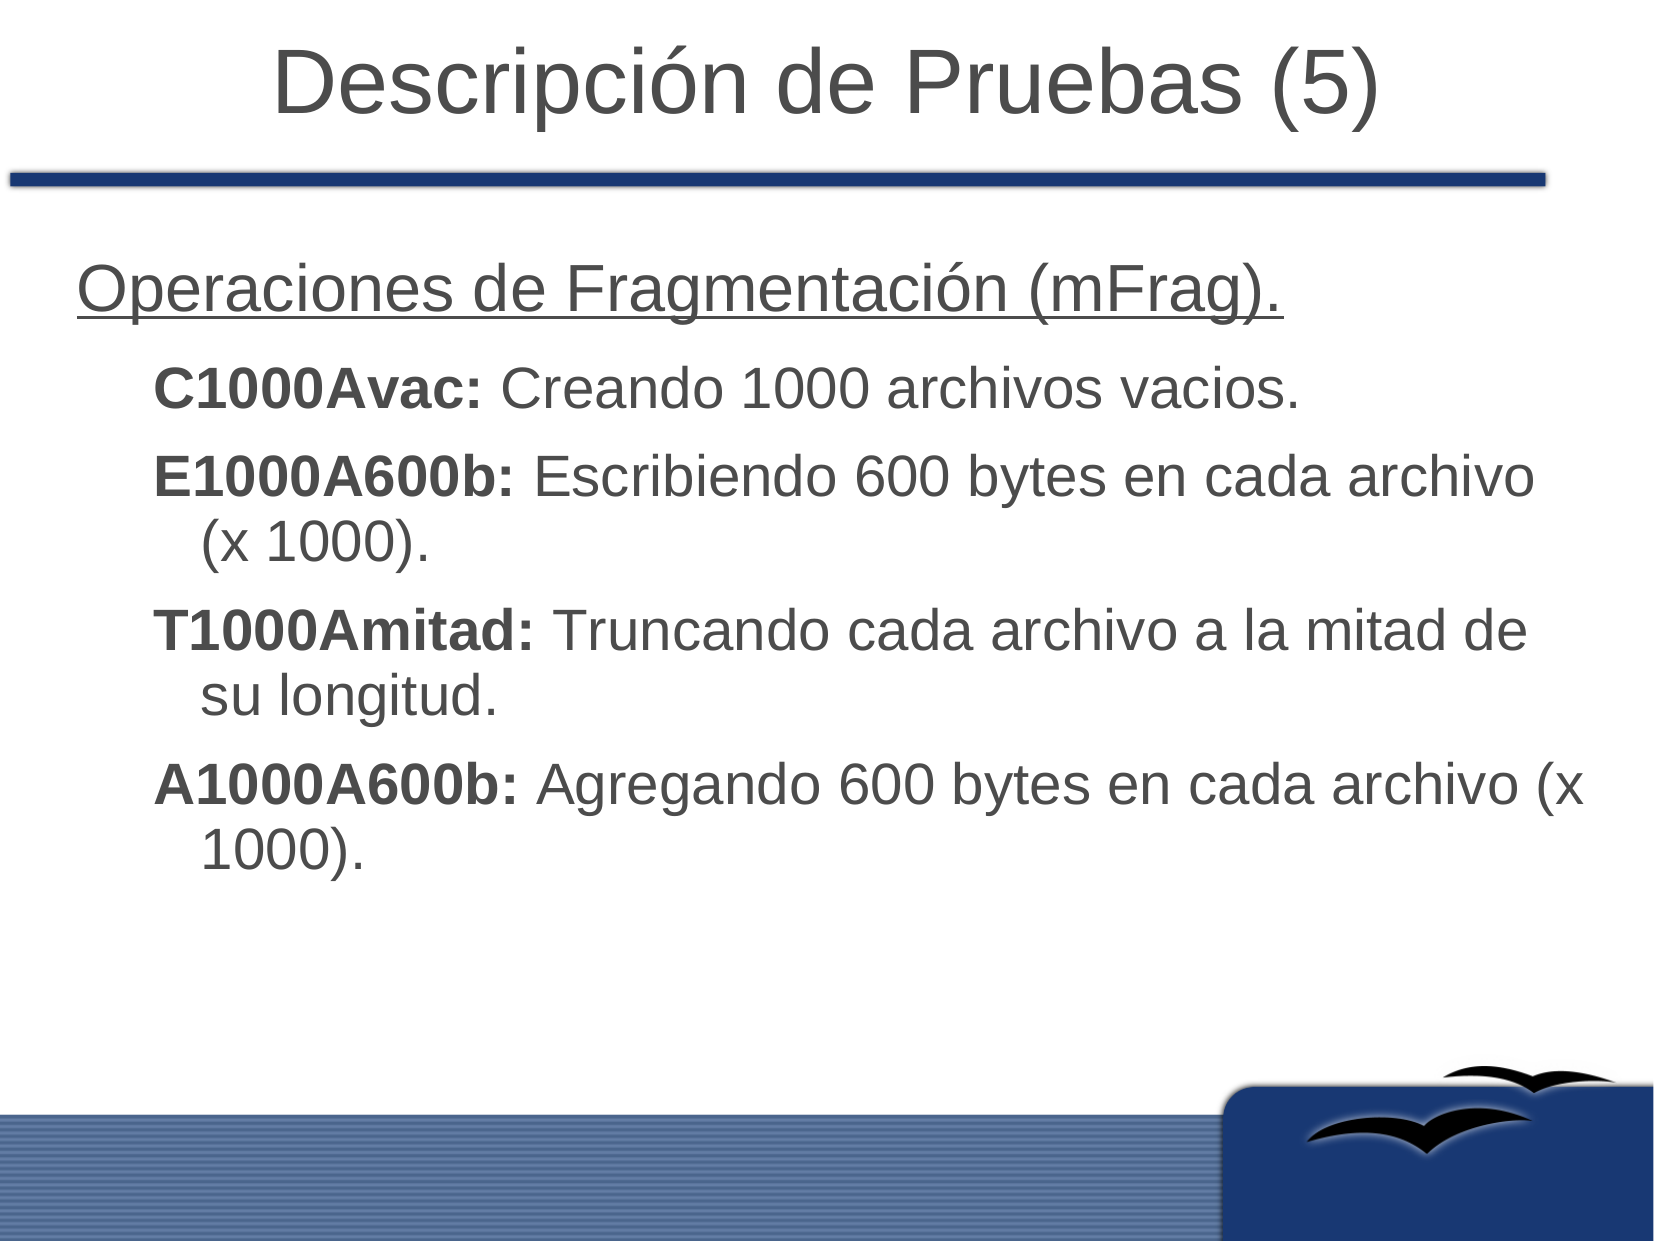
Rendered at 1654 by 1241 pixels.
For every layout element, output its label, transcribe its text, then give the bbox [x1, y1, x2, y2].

title Descripción de Pruebas (5) [121, 0, 1534, 164]
picture [0, 0, 1654, 1241]
list Operaciones de Fragmentación (mFrag). C1000Avac: Creando 1000 archivos vacios. E1000A600b: Escribiendo 600 bytes en cada archivo (x 1000). T1000Amitad: Truncando cada archivo a la mitad de su longitud. A1000A600b: Agregando 600 bytes en cada archivo (x 1000). [59, 251, 1595, 1034]
